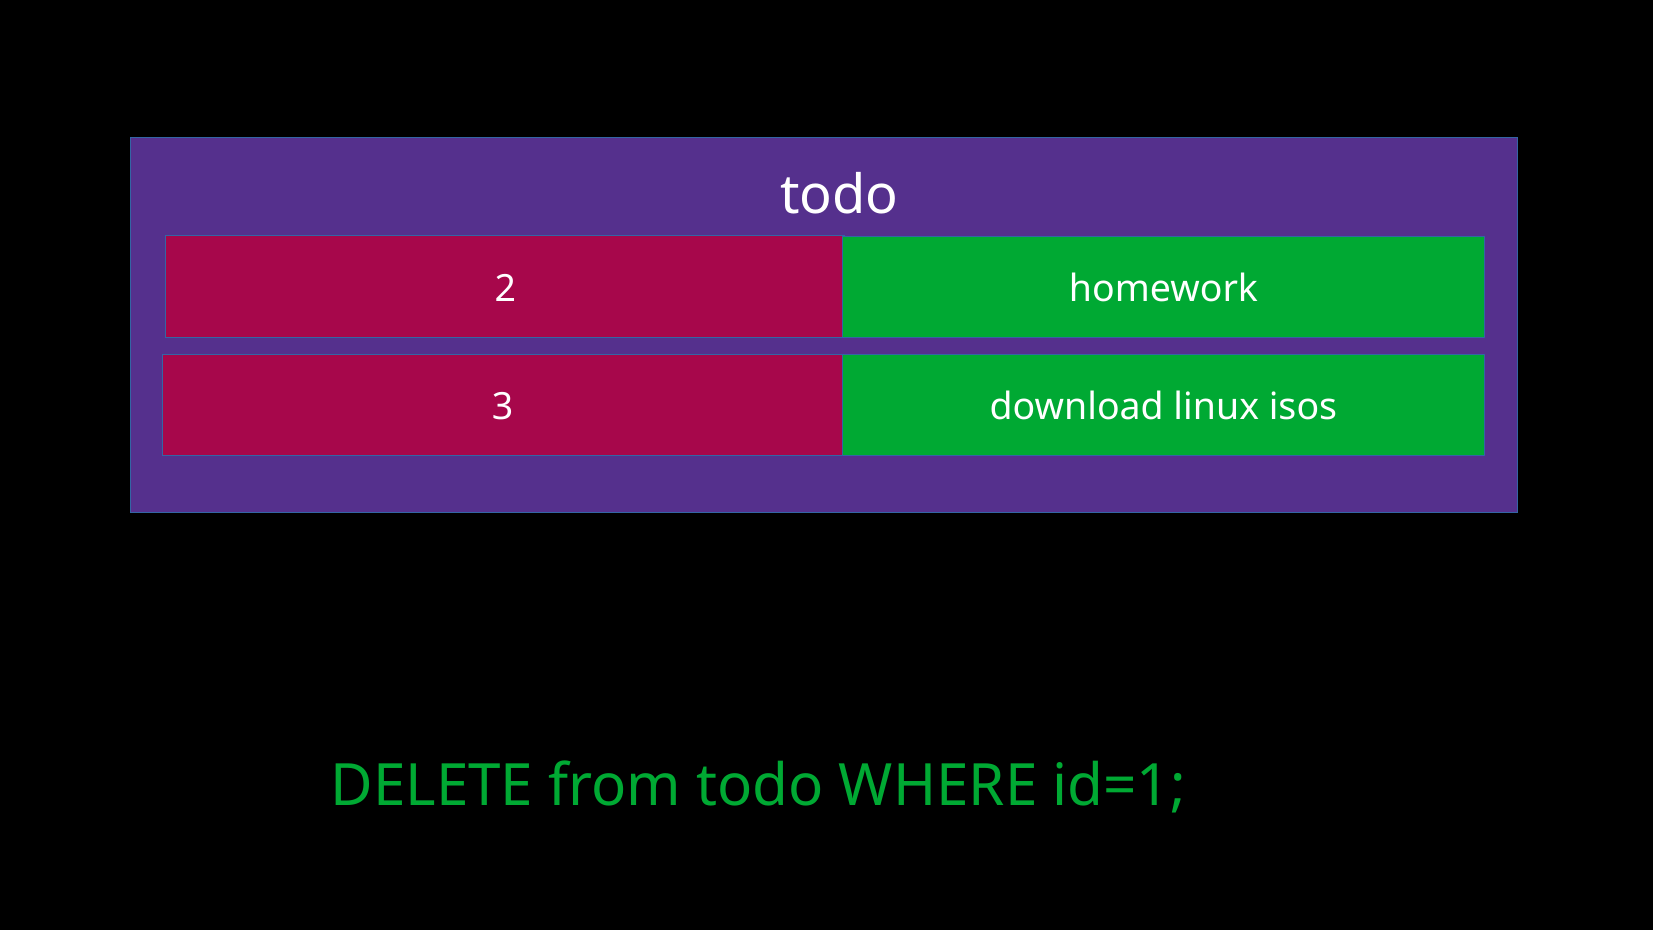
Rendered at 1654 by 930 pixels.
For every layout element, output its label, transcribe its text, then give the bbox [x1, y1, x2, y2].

text_box 2 [165, 235, 845, 338]
text_box download linux isos [842, 354, 1485, 456]
text_box todo [765, 147, 952, 224]
text_box homework [842, 236, 1485, 338]
text_box DELETE from todo WHERE id=1; [315, 736, 1291, 925]
text_box [130, 137, 1518, 570]
text_box 3 [162, 354, 842, 456]
